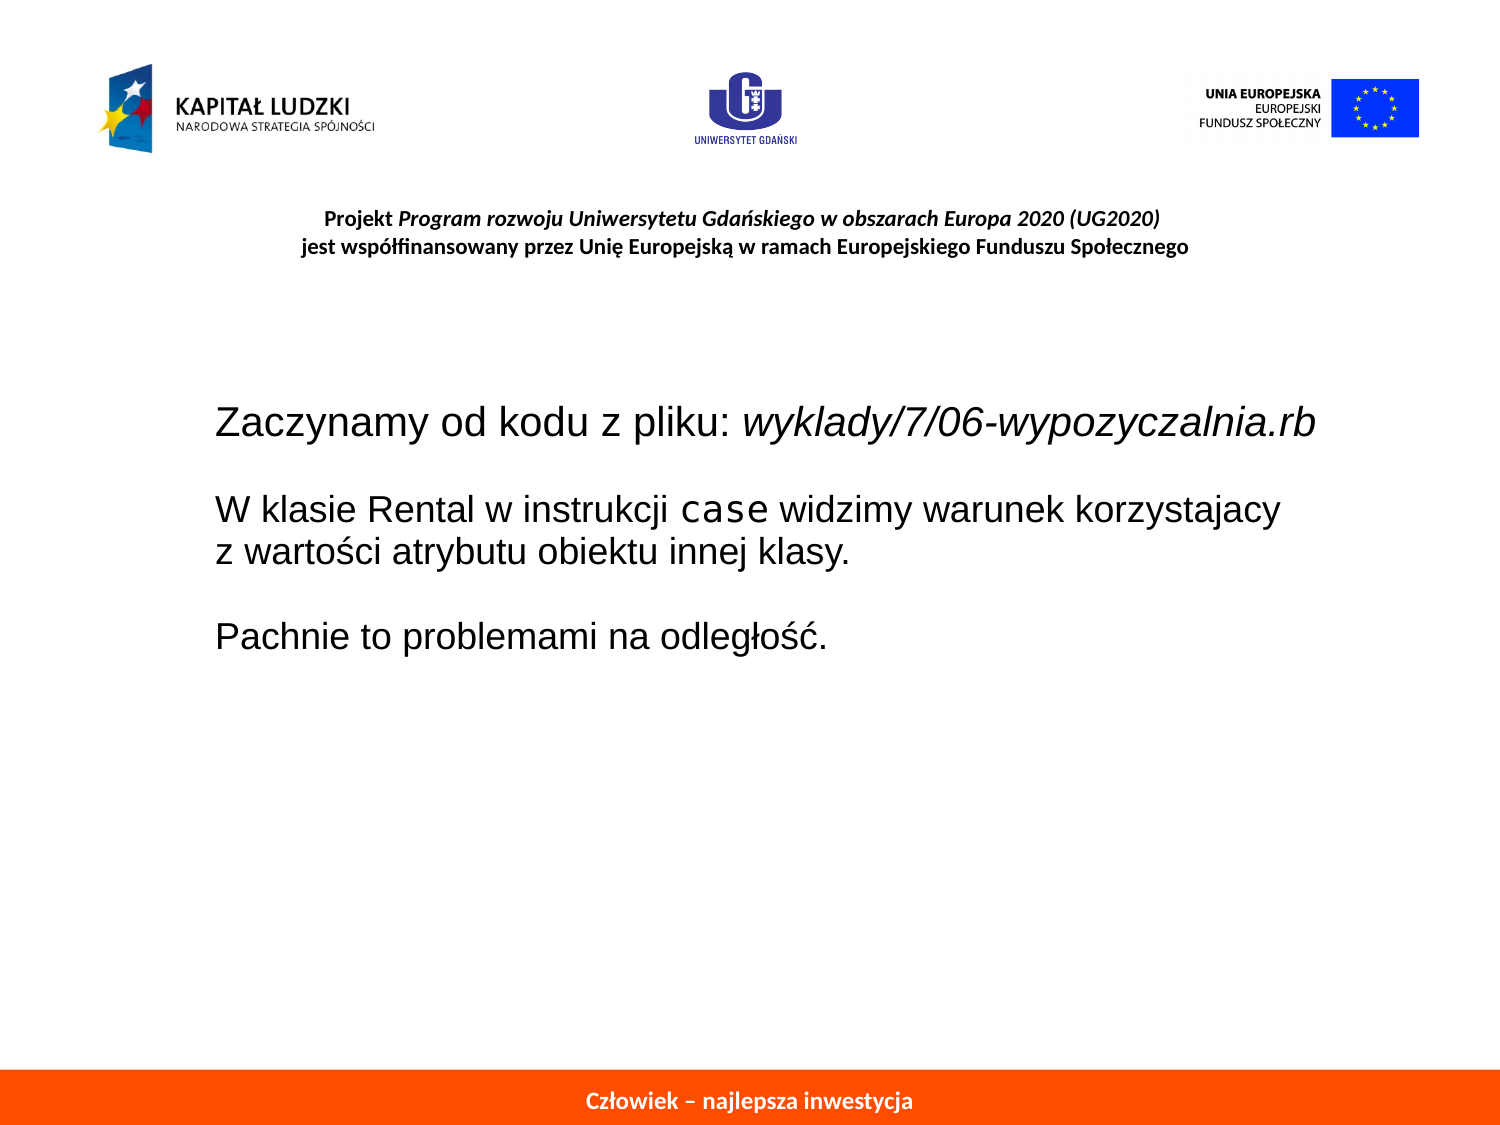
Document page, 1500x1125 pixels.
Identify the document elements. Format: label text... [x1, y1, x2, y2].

text_box Projekt Program rozwoju Uniwersytetu Gdańskiego w obszarach Europa 2020 (UG2020) jest współfinansowany przez Unię Europejską w ramach Europejskiego Funduszu Społecznego [53, 196, 1439, 267]
text_box Zaczynamy od kodu z pliku: wyklady/7/06-wypozyczalnia.rb W klasie Rental w instrukcji case widzimy warunek korzystajacy z wartości atrybutu obiektu innej klasy. Pachnie to problemami na odległość. [200, 391, 1332, 665]
picture [692, 69, 800, 147]
picture [53, 19, 418, 196]
picture [1179, 60, 1439, 156]
footer Człowiek – najlepsza inwestycja [0, 1069, 1500, 1125]
